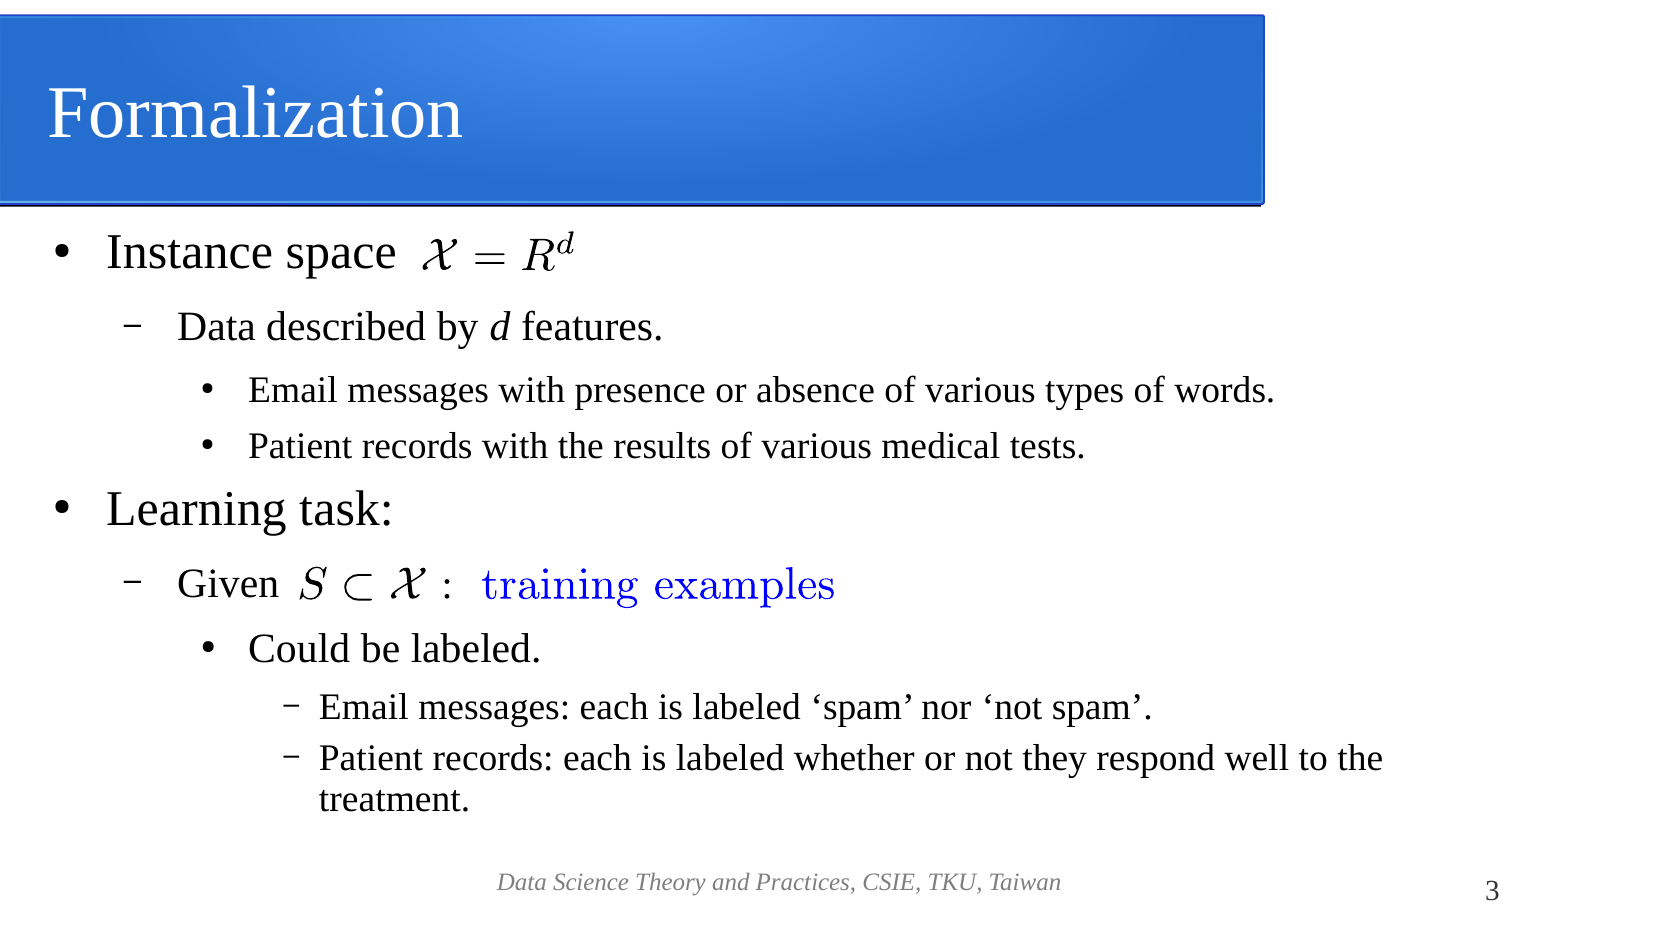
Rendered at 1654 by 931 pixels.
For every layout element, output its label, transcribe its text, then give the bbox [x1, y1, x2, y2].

picture [297, 566, 834, 609]
list Instance space Data described by d features. Email messages with presence or absence of various types of words. Patient records with the results of various medical tests. Learning task: Given Could be labeled. Email messages: each is labeled ‘spam’ nor ‘not spam’. Patient records: each is labeled whether or not they respond well to the treatment. [35, 224, 1524, 843]
picture [418, 229, 576, 273]
title Formalization [47, 35, 1199, 189]
